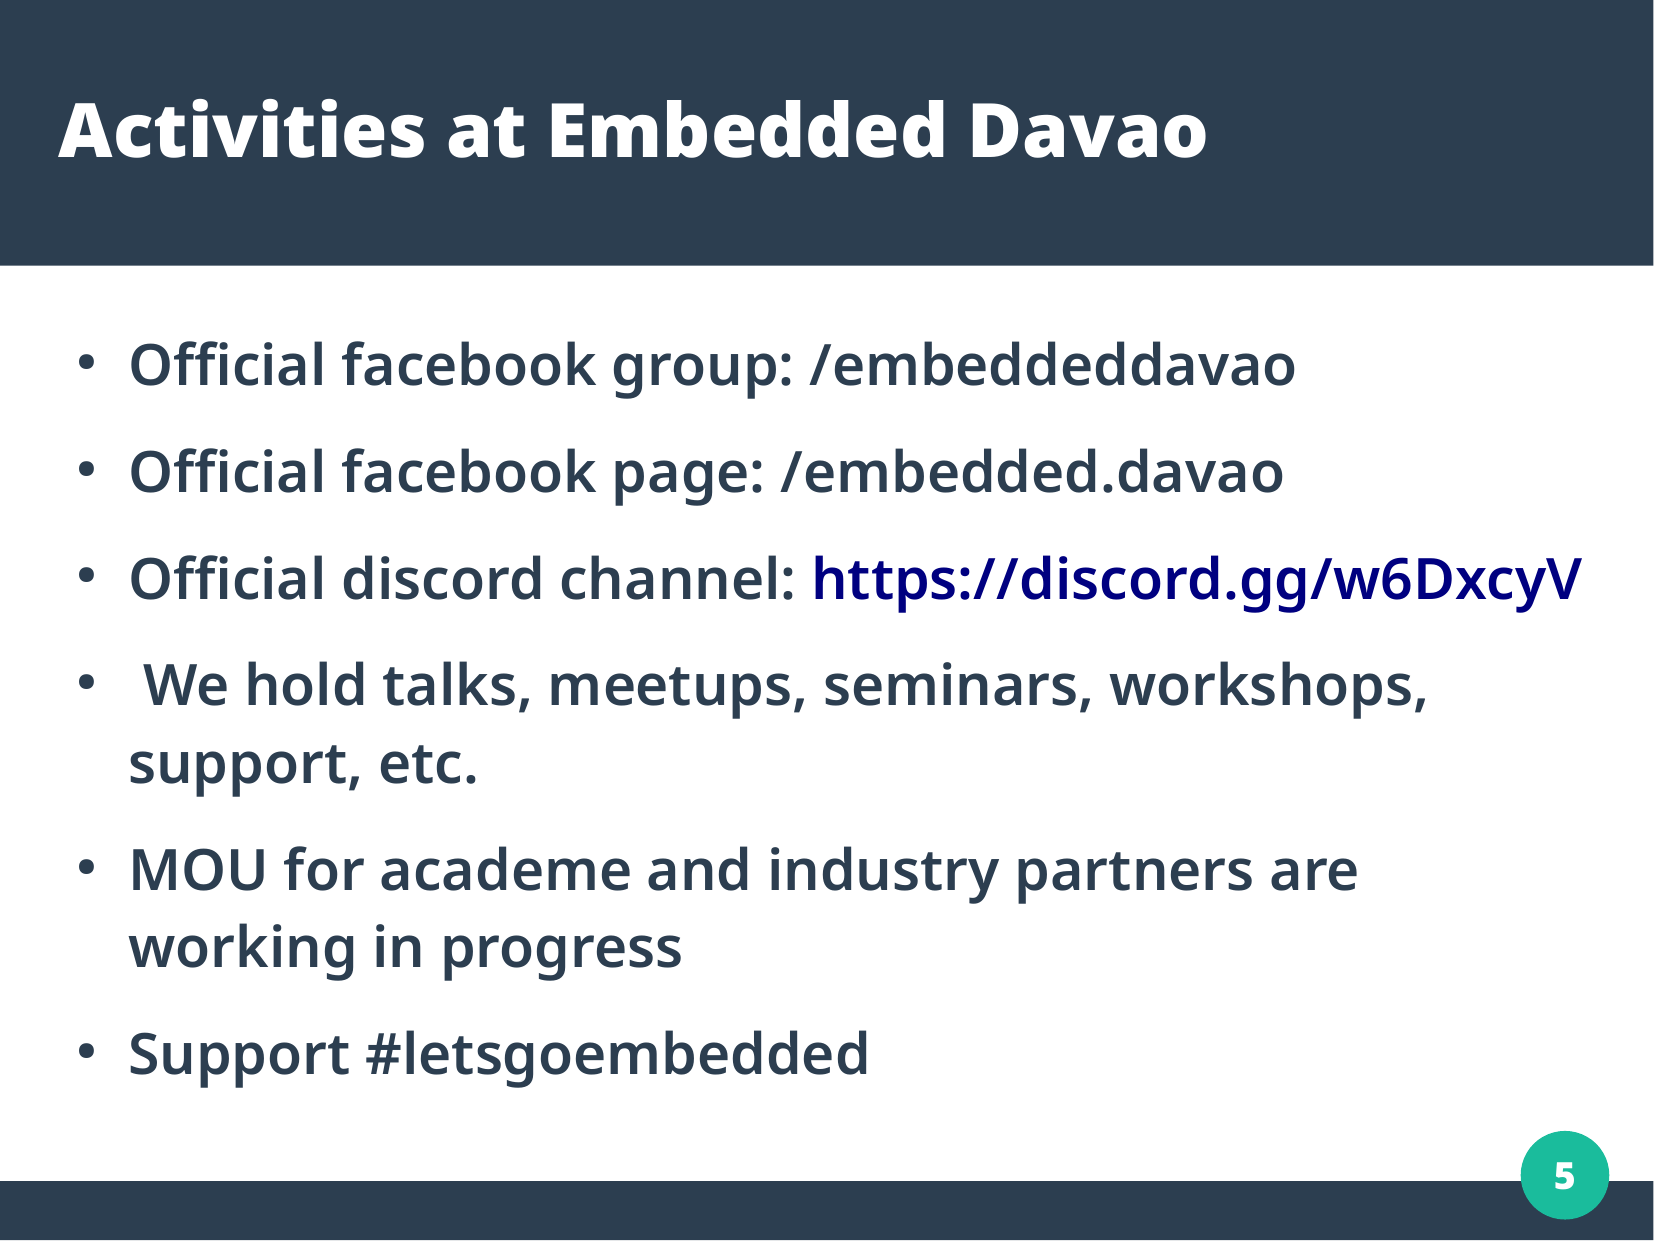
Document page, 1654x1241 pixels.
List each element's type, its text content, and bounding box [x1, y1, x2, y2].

list Official facebook group: /embeddeddavao Official facebook page: /embedded.davao Official discord channel: https://discord.gg/w6DxcyV We hold talks, meetups, seminars, workshops, support, etc. MOU for academe and industry partners are working in progress Support #letsgoembedded [59, 324, 1595, 1152]
title Activities at Embedded Davao [59, 49, 1595, 207]
